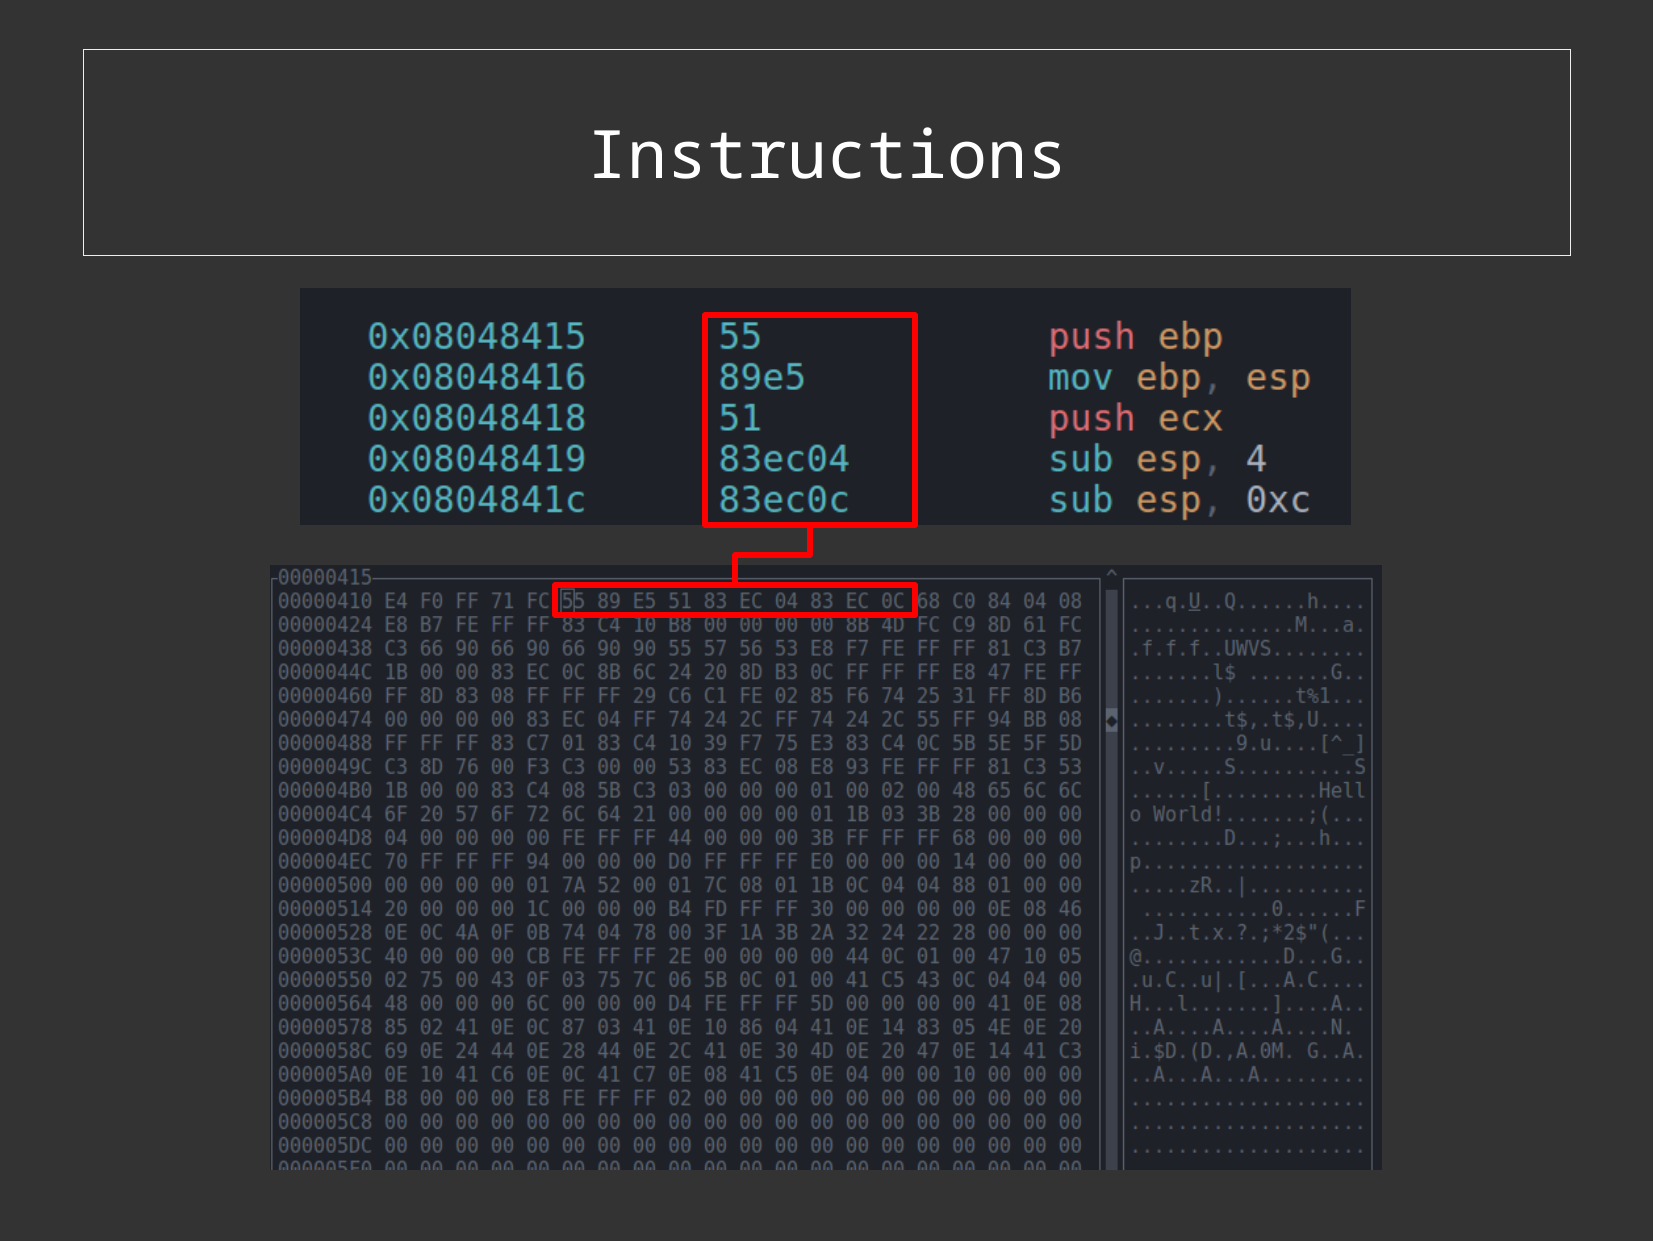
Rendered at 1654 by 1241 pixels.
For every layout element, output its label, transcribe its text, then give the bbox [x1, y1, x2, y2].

picture [558, 588, 912, 612]
picture [300, 288, 1351, 526]
text_box Instructions [83, 49, 1571, 256]
picture [708, 318, 912, 522]
picture [270, 565, 1382, 1171]
